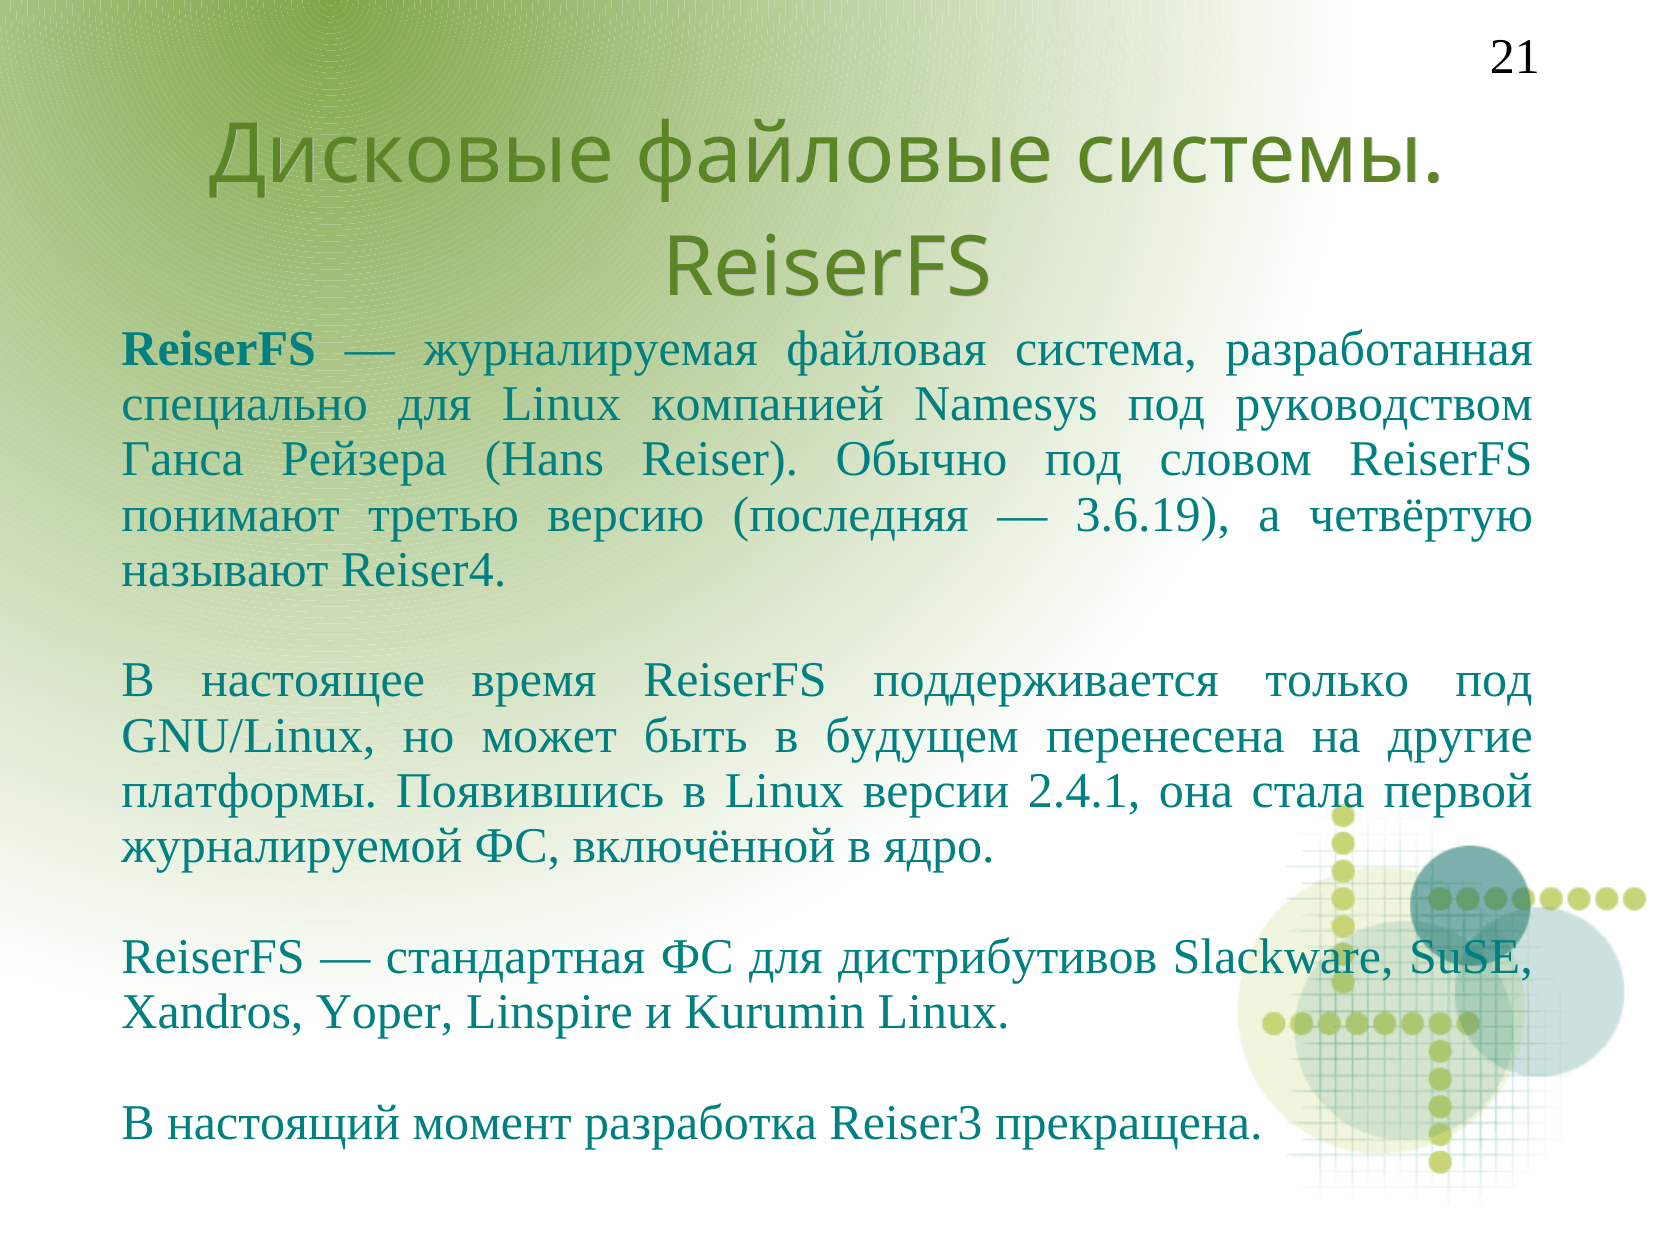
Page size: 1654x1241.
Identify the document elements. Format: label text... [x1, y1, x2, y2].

text_box <номер> [1500, 29, 1654, 89]
title Дисковые файловые системы. ReiserFS [121, 102, 1534, 311]
picture [1224, 792, 1654, 1211]
subtitle ReiserFS — журналируемая файловая система, разработанная специально для Linux компанией Namesys под руководством Ганса Рейзера (Hans Reiser). Обычно под словом ReiserFS понимают третью версию (последняя — 3.6.19), а четвёртую называют Reiser4. В настоящее время ReiserFS поддерживается только под GNU/Linux, но может быть в будущем перенесена на другие платформы. Появившись в Linux версии 2.4.1, она стала первой журналируемой ФС, включённой в ядро. ReiserFS — стандартная ФС для дистрибутивов Slackware, SuSE, Xandros, Yoper, Linspire и Kurumin Linux. В настоящий момент разработка Reiser3 прекращена. [121, 312, 1534, 1158]
